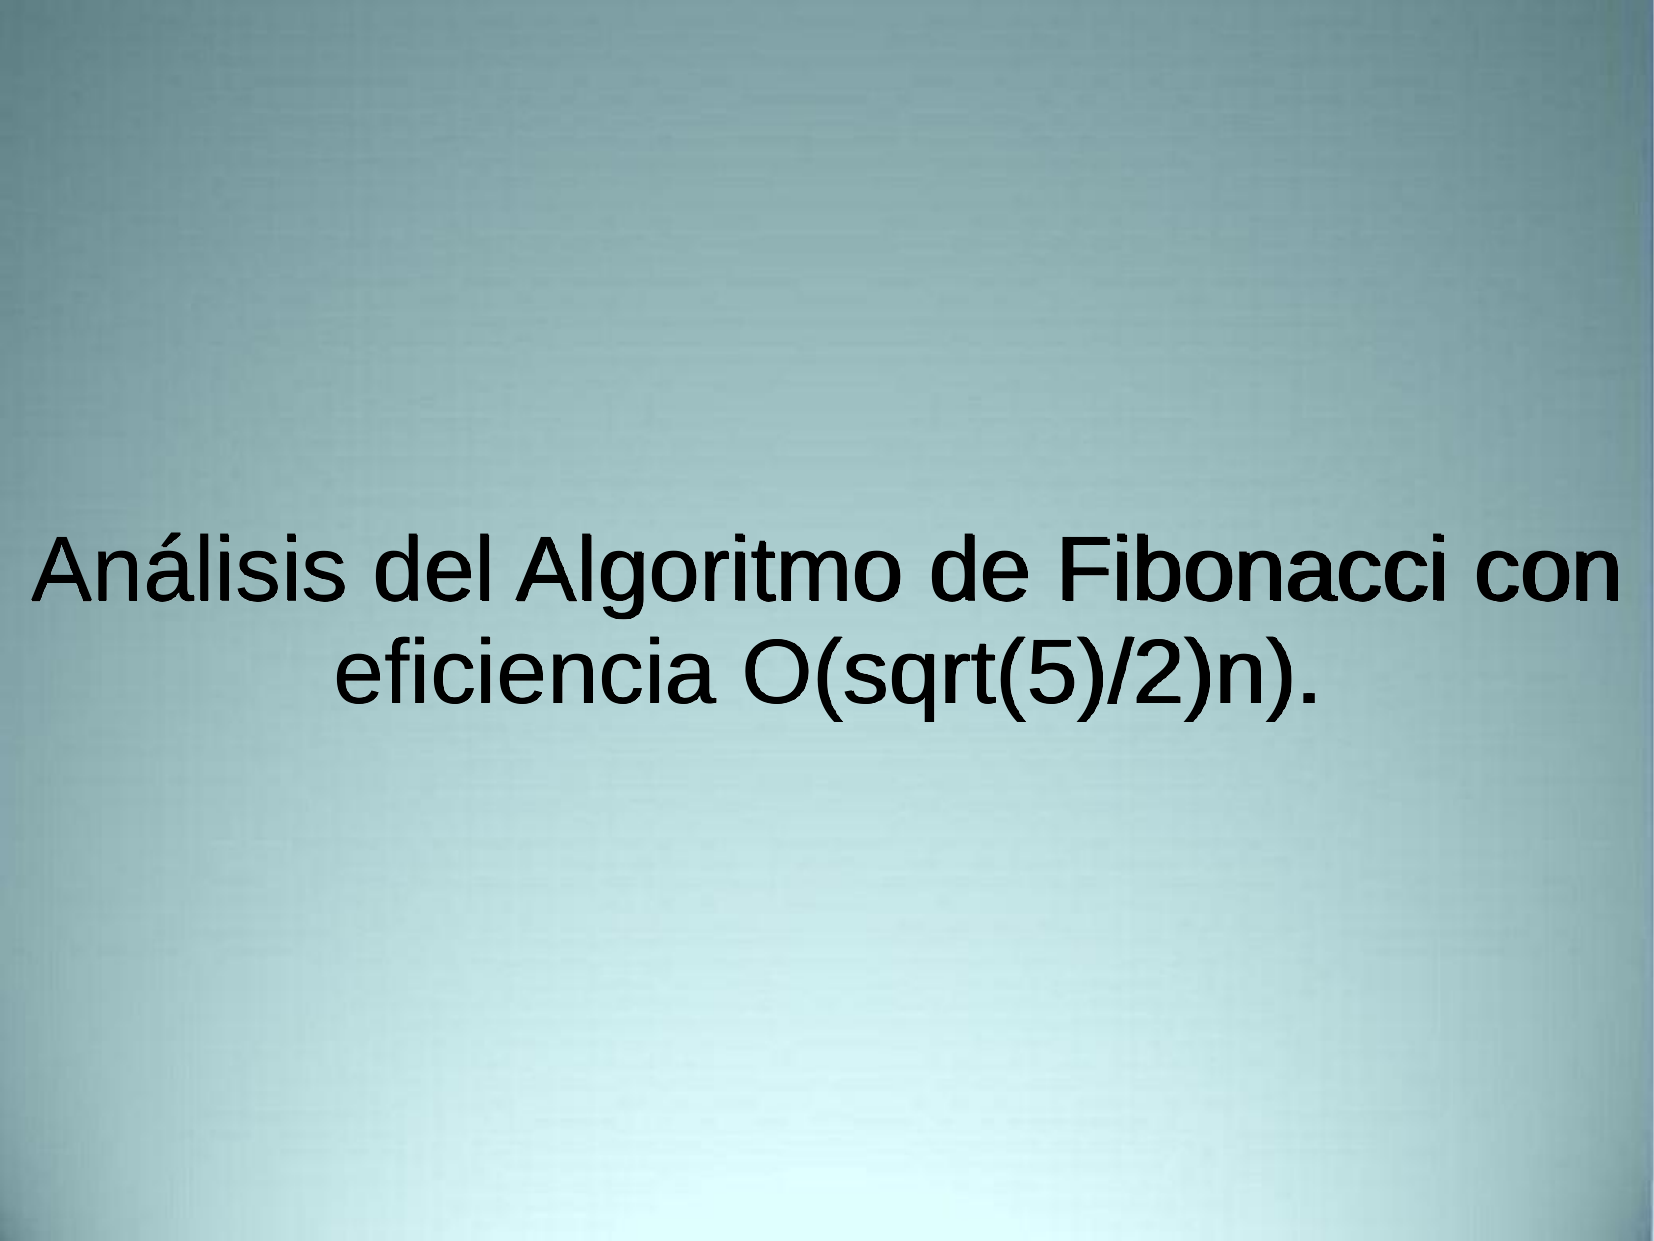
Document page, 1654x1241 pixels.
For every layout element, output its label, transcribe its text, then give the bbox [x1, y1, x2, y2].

picture [0, 0, 1654, 1241]
text_box Análisis del Algoritmo de Fibonacci con eficiencia O(sqrt(5)/2)n). [16, 517, 1639, 723]
